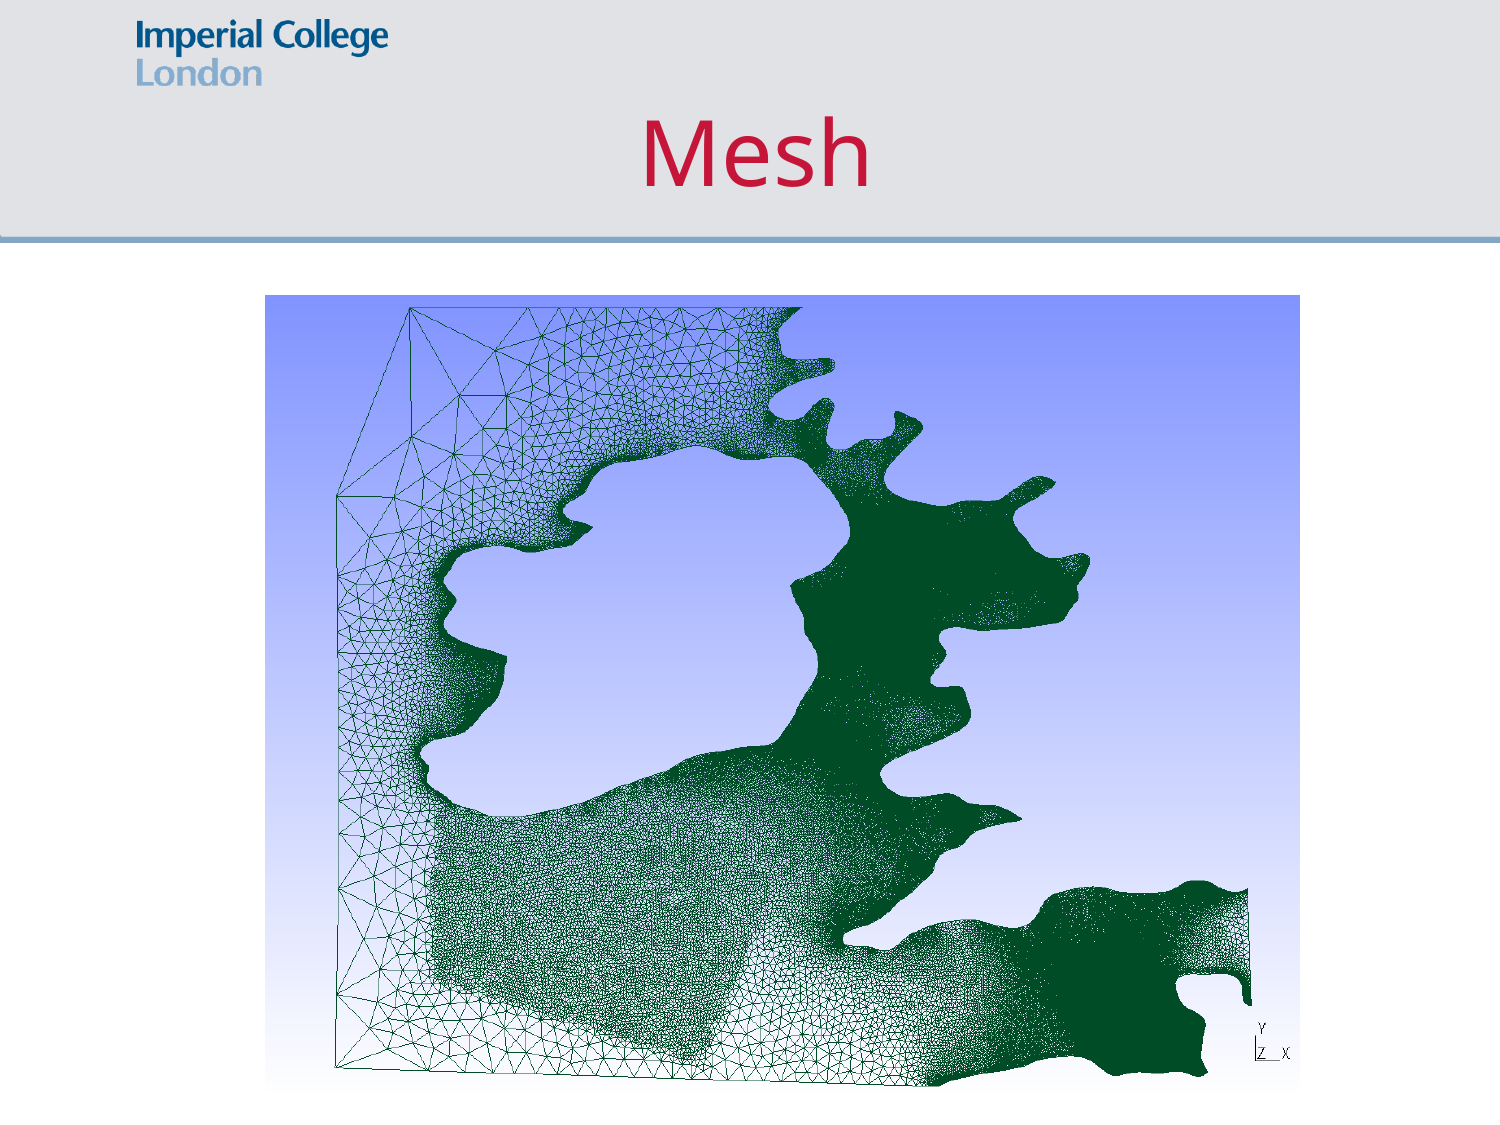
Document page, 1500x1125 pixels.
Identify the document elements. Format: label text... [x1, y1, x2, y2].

picture [265, 295, 1300, 1093]
picture [0, 0, 1500, 243]
title Mesh [137, 94, 1375, 205]
